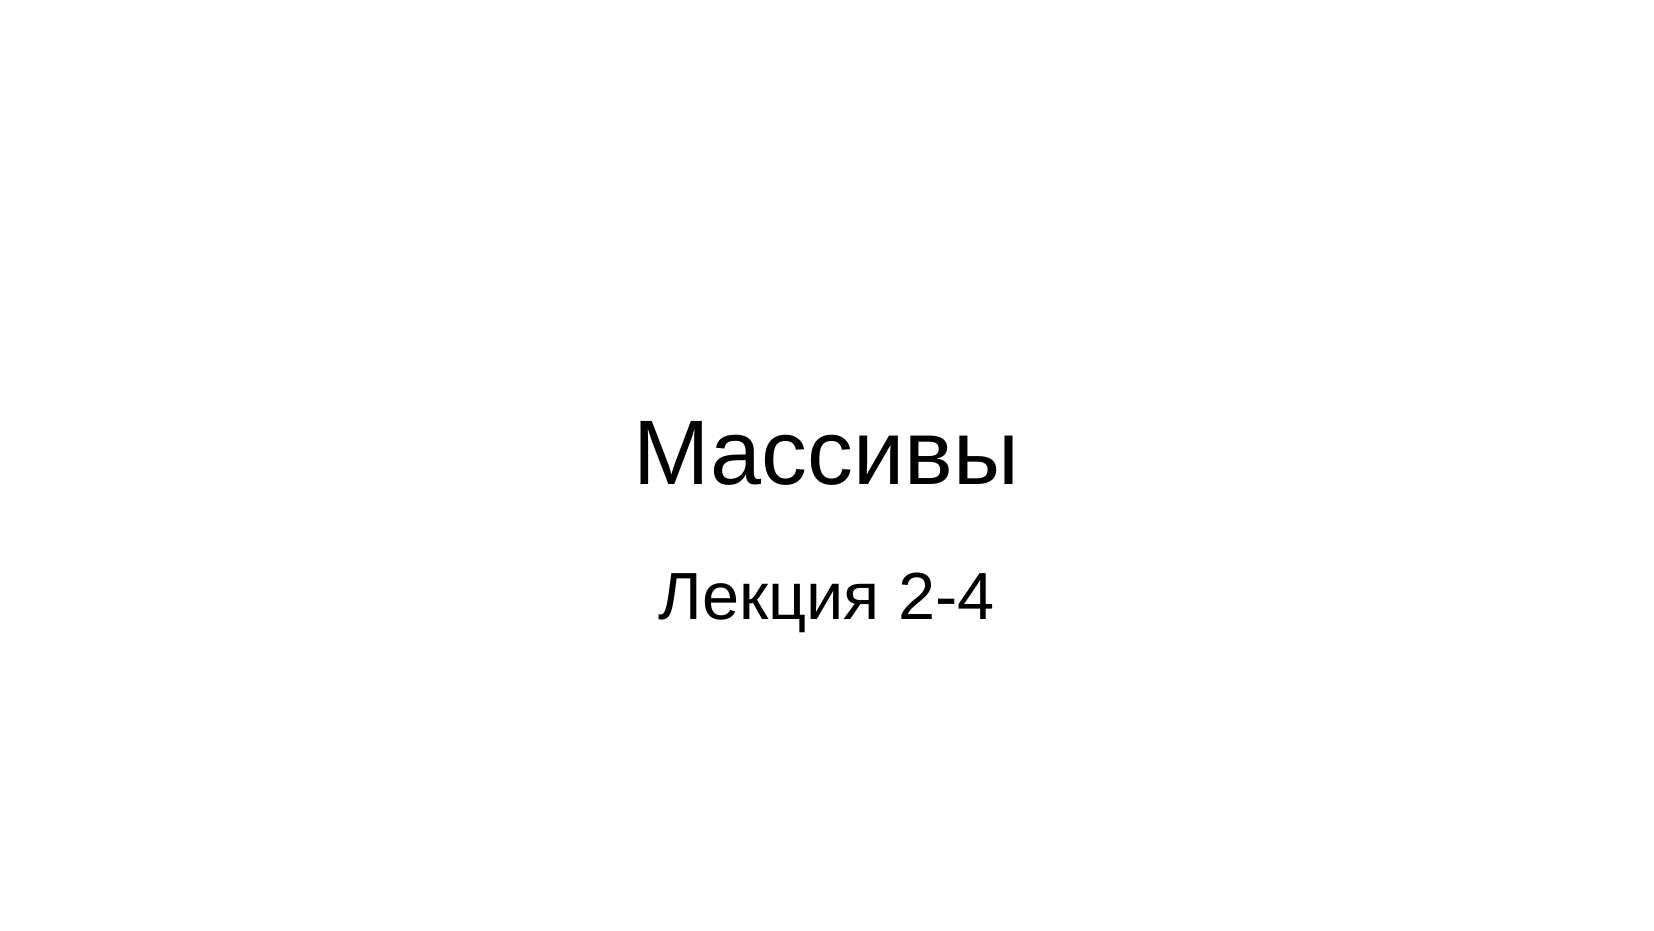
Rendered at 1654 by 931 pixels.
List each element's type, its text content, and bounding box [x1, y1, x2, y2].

subtitle Лекция 2-4 [82, 517, 1571, 676]
title Массивы [82, 375, 1571, 517]
